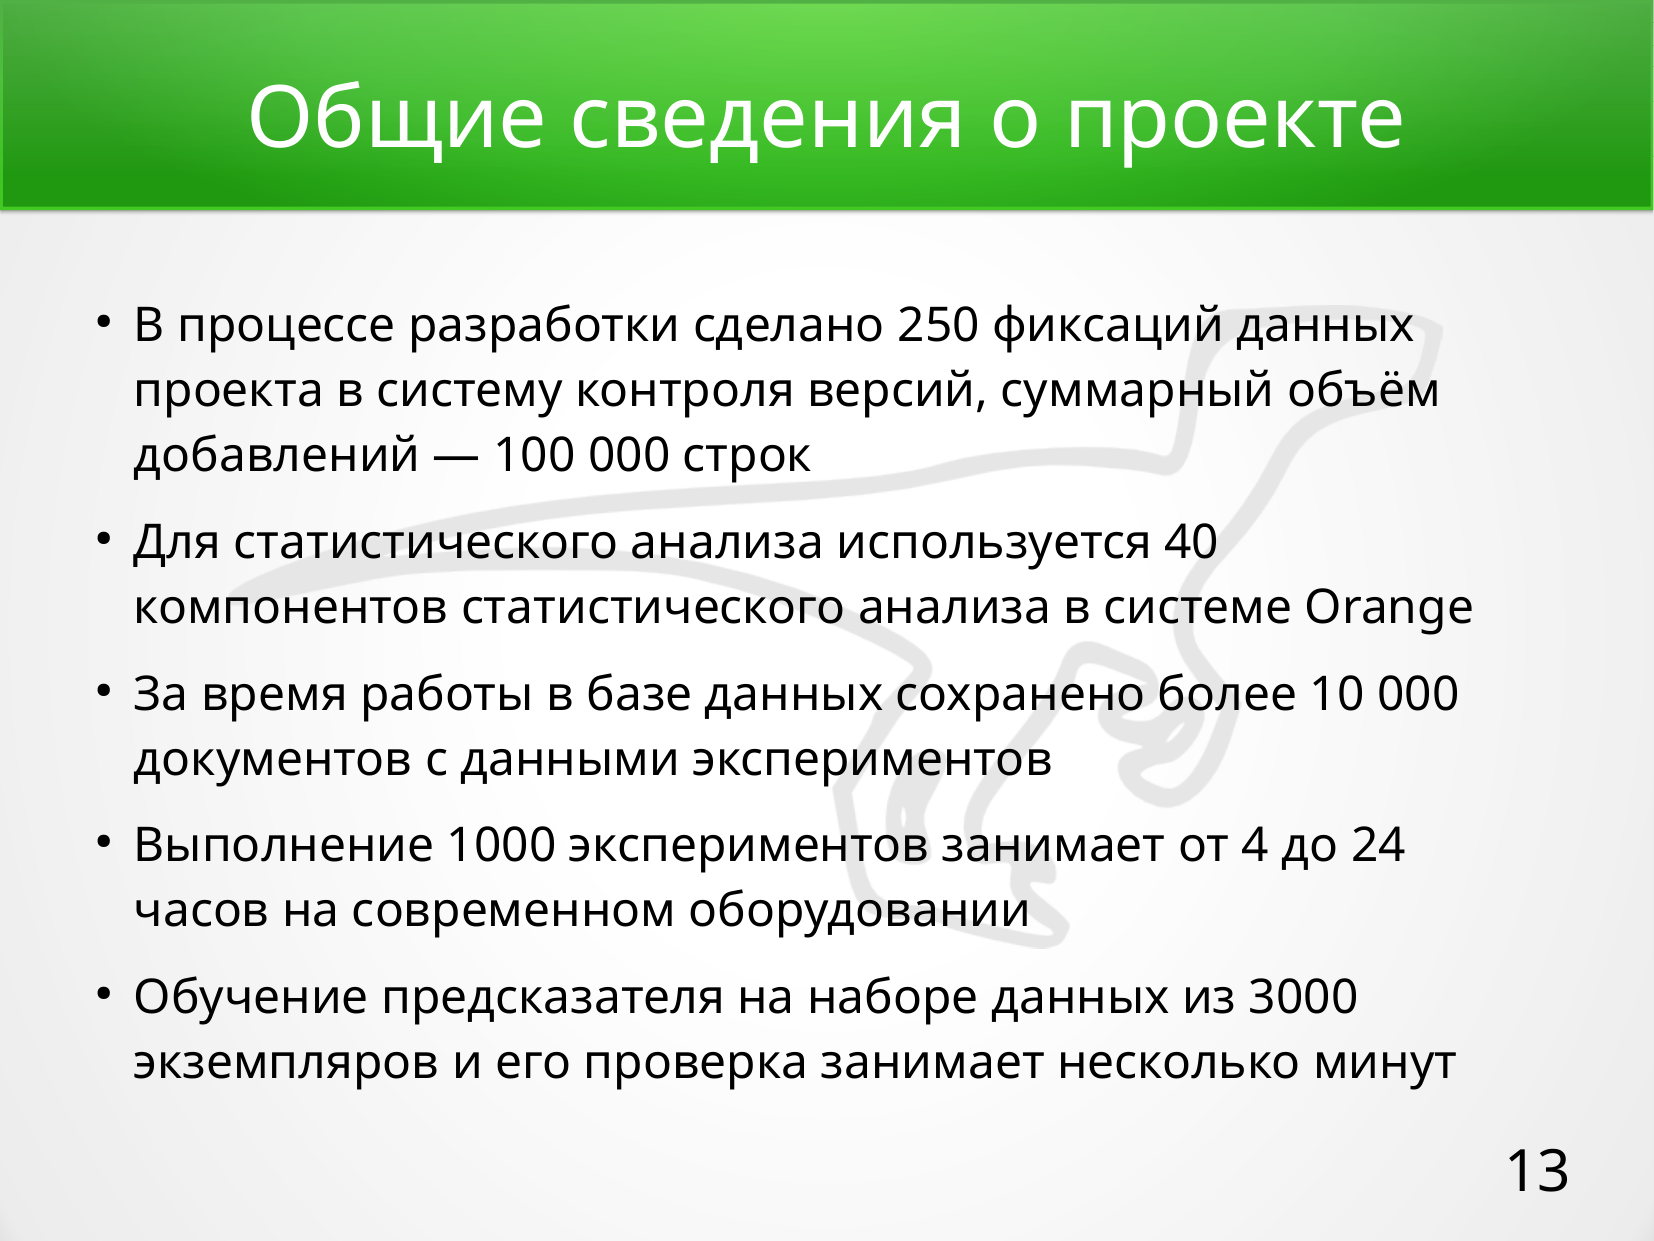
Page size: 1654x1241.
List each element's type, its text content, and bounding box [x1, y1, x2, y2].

list В процессе разработки сделано 250 фиксаций данных проекта в систему контроля версий, суммарный объём добавлений — 100 000 строк Для статистического анализа используется 40 компонентов статистического анализа в системе Orange За время работы в базе данных сохранено более 10 000 документов с данными экспериментов Выполнение 1000 экспериментов занимает от 4 до 24 часов на современном оборудовании Обучение предсказателя на наборе данных из 3000 экземпляров и его проверка занимает несколько минут [82, 290, 1538, 1111]
title Общие сведения о проекте [82, 49, 1571, 179]
